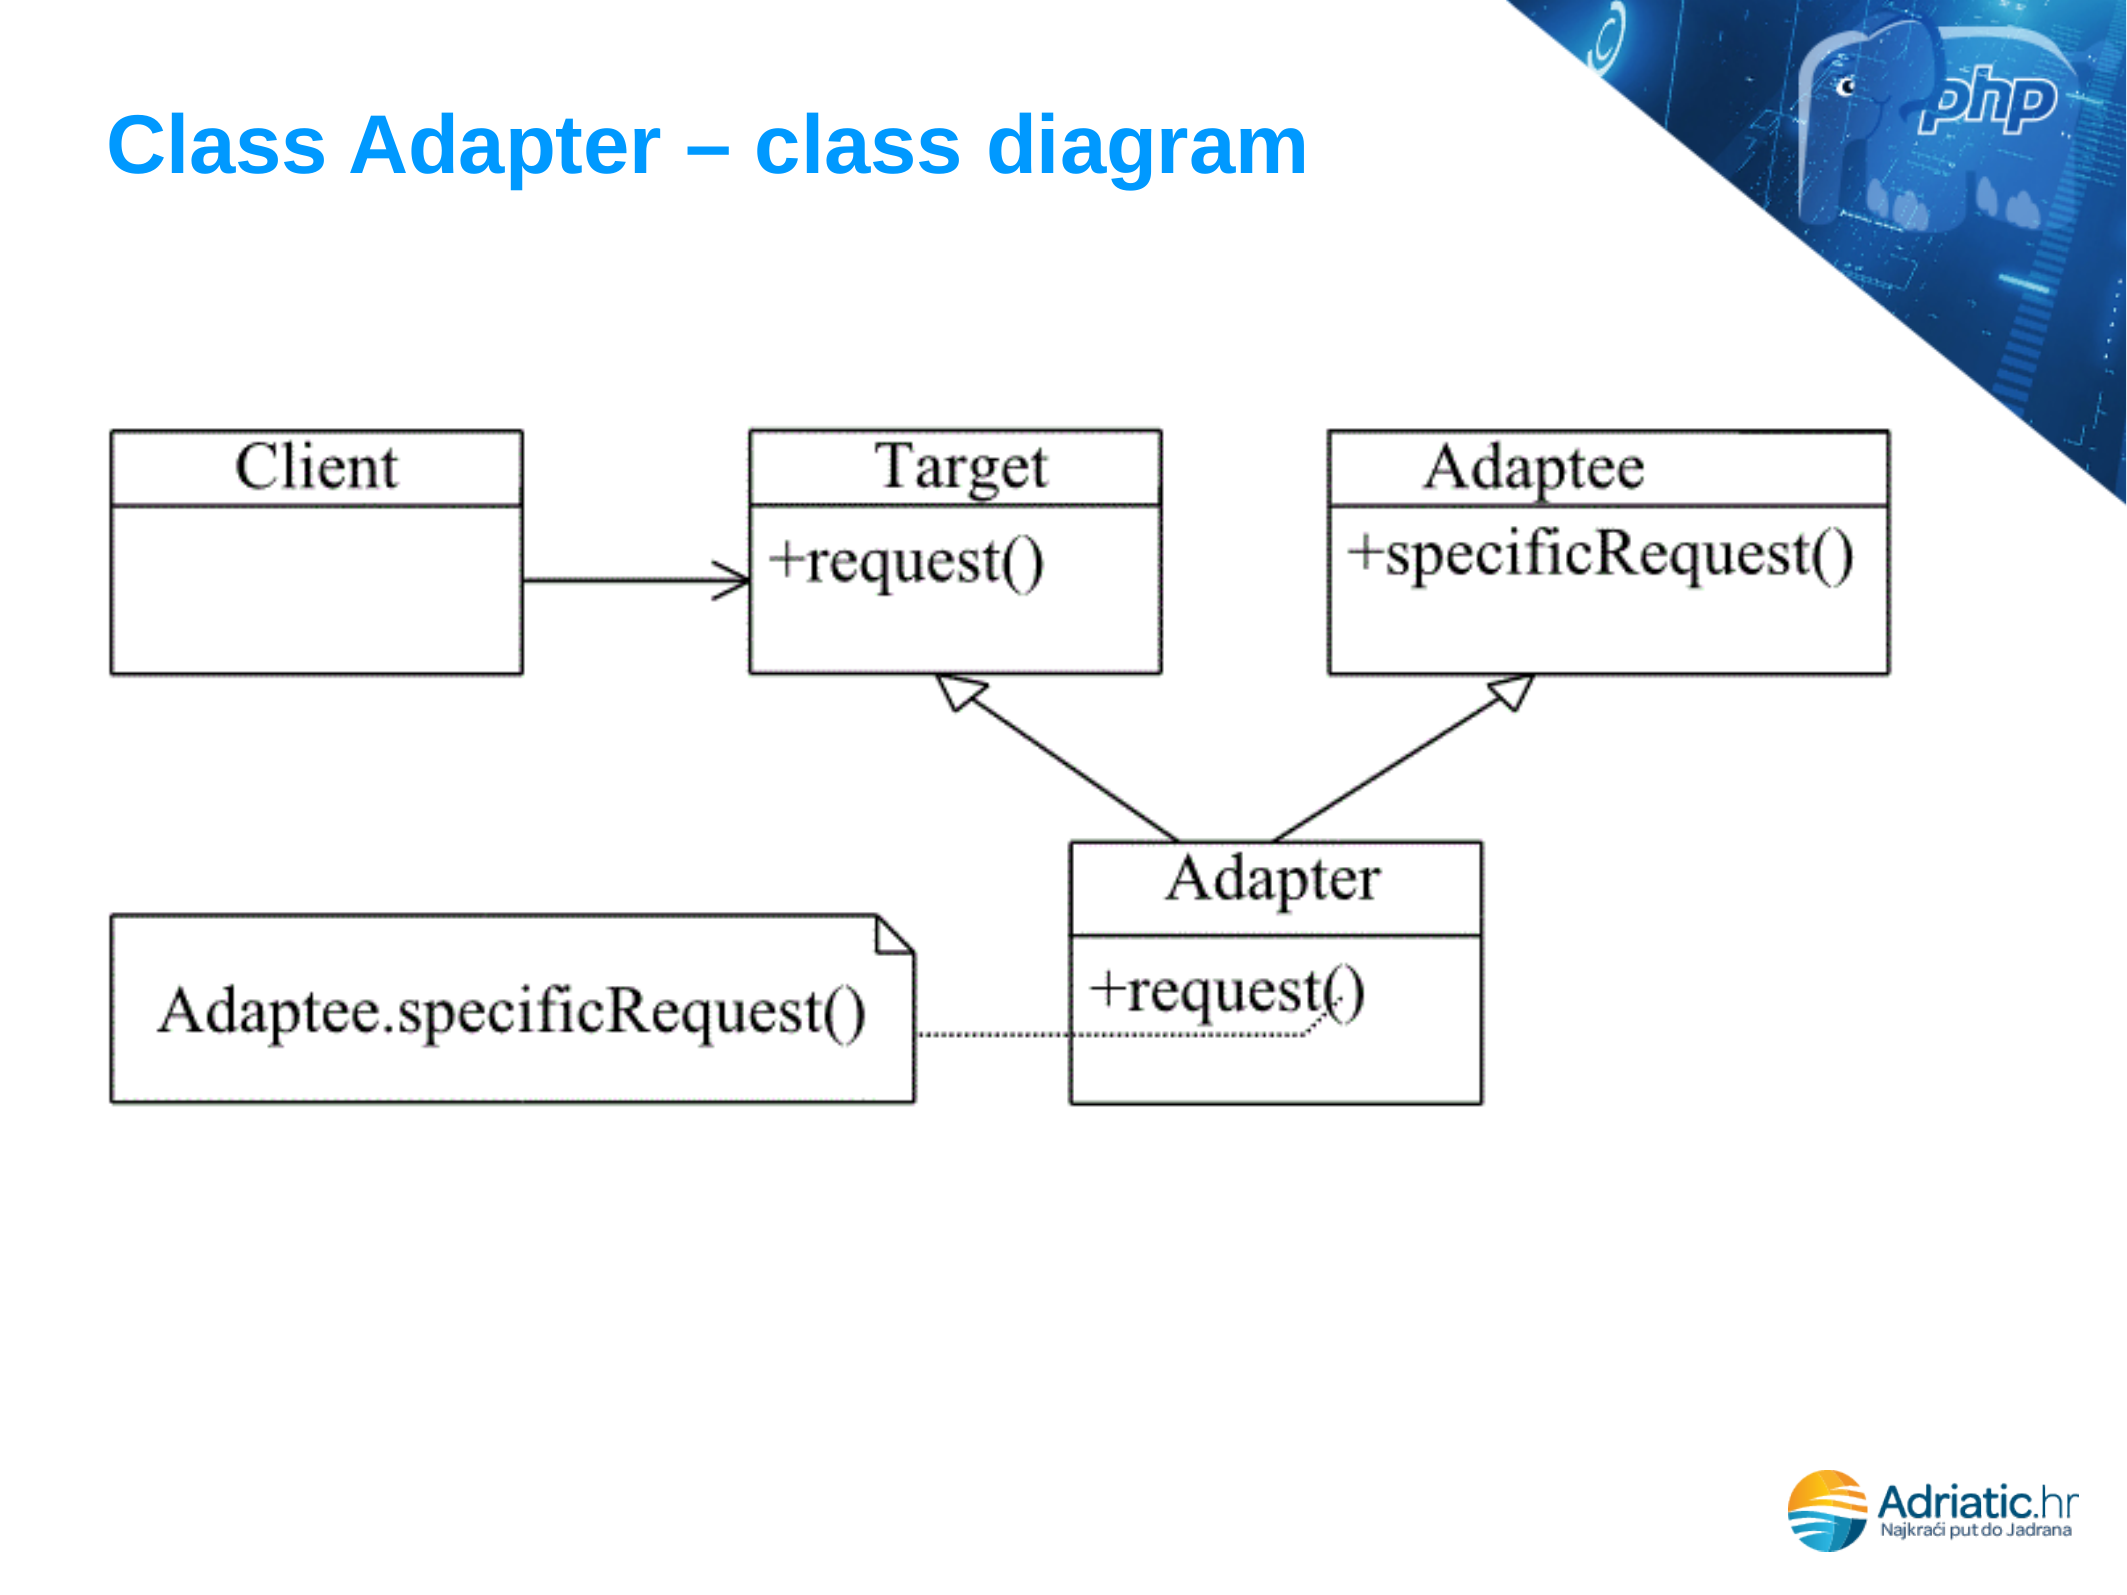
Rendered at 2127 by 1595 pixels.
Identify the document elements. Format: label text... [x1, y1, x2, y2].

title Class Adapter – class diagram [106, 70, 1630, 219]
picture [1788, 1470, 2079, 1552]
picture [47, 0, 2127, 1215]
